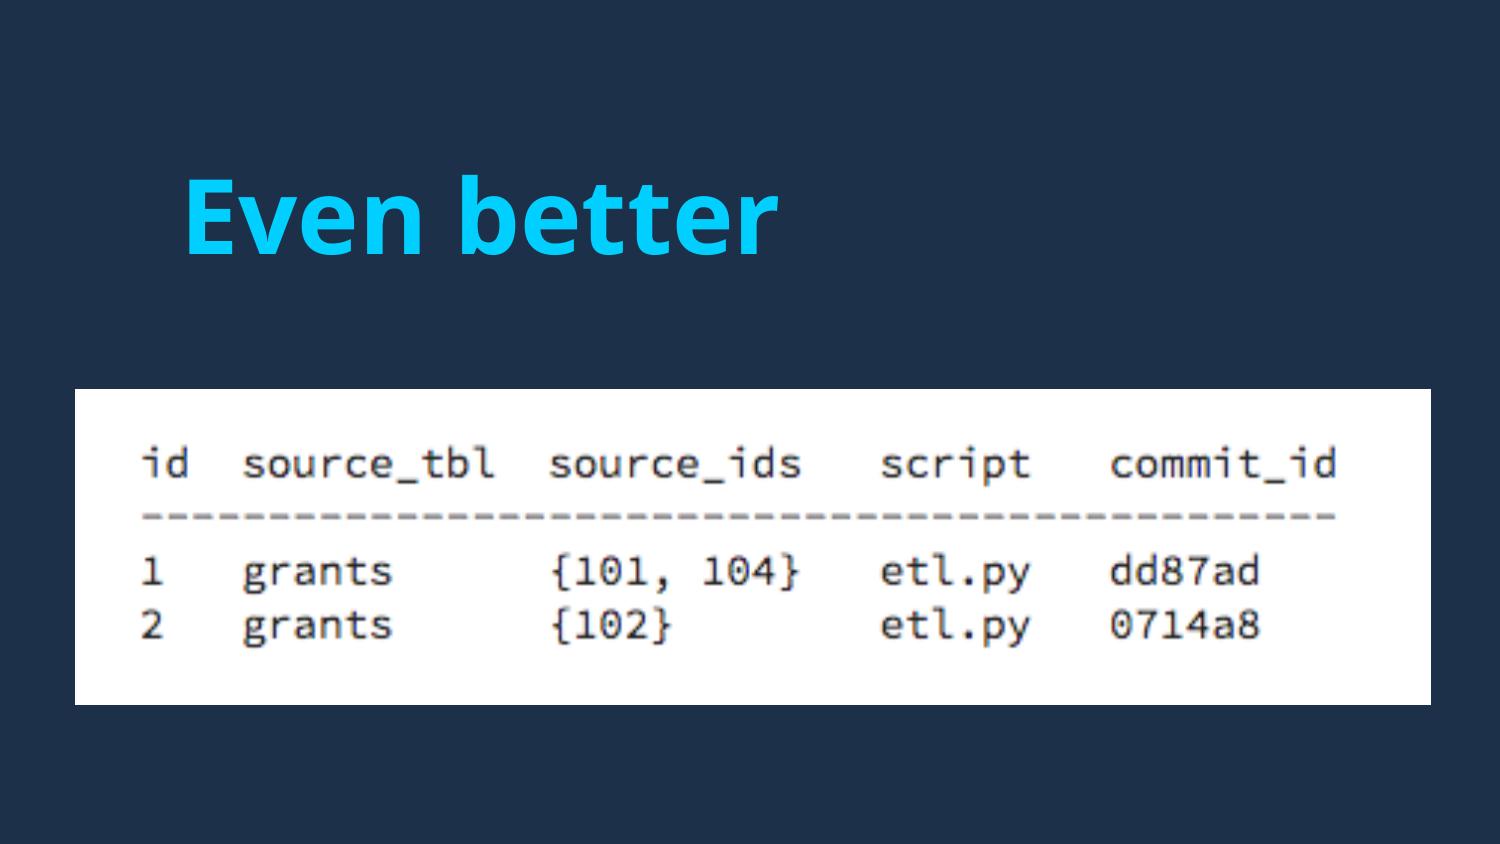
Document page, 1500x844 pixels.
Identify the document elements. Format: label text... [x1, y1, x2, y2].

text_box Even better [180, 90, 1283, 339]
picture [75, 389, 1431, 706]
